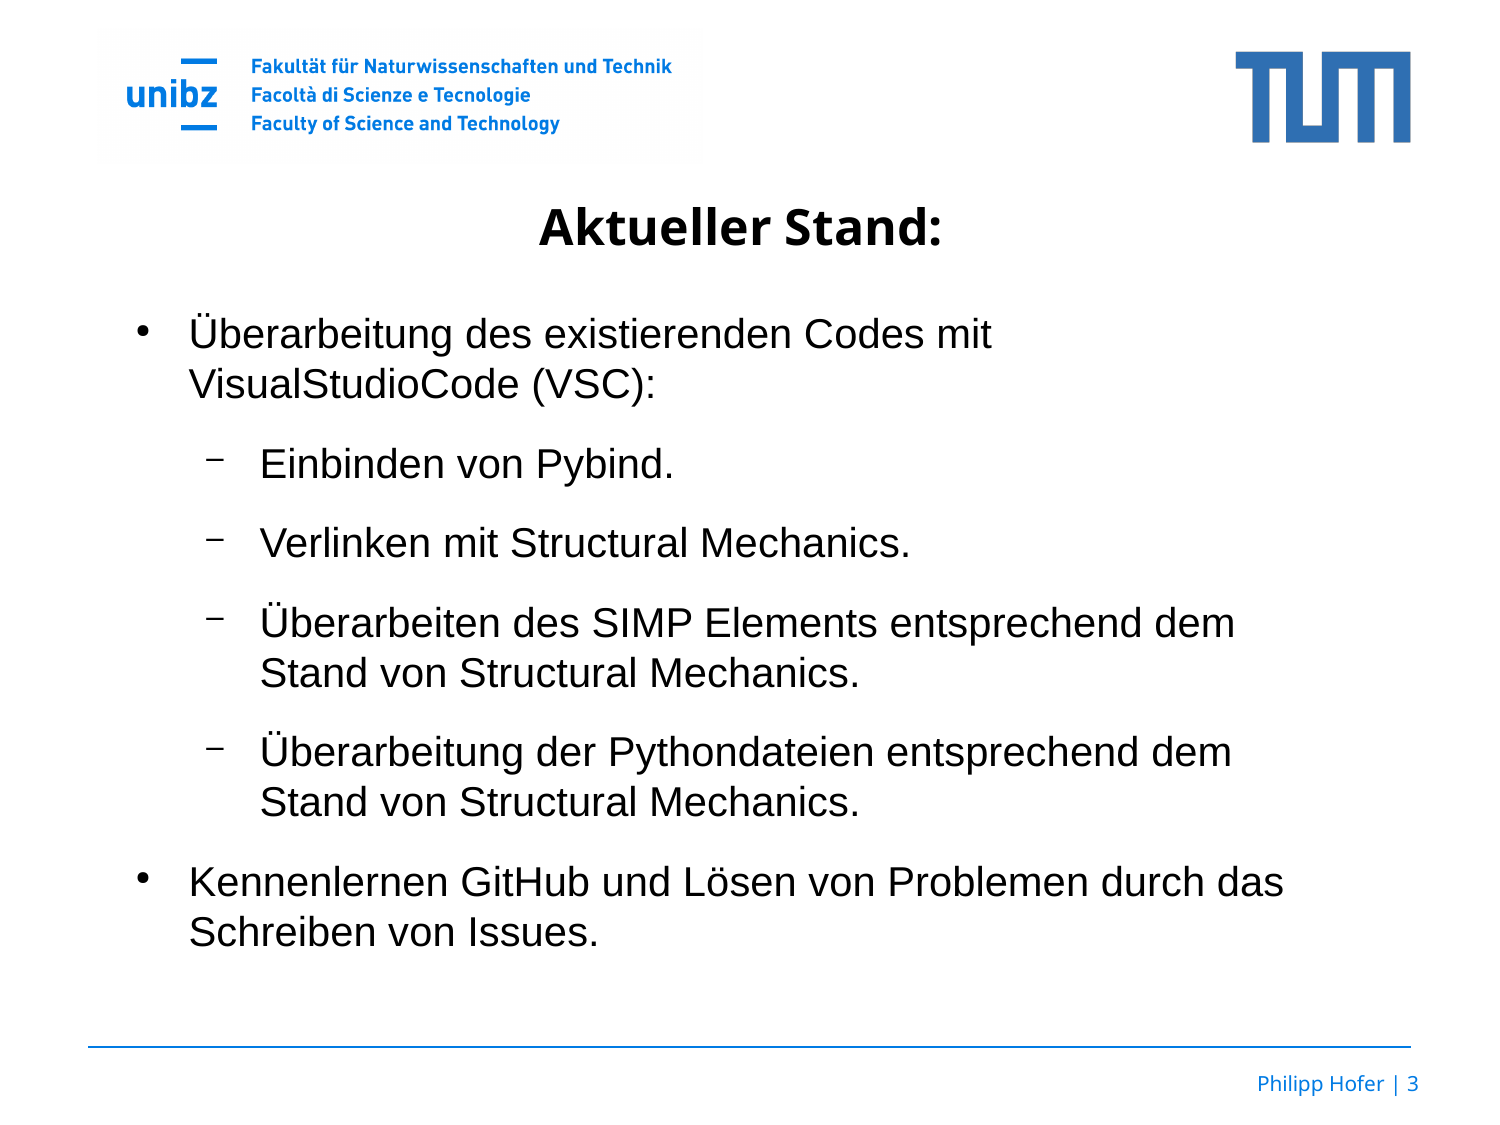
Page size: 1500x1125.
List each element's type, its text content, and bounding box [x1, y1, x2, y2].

picture [97, 28, 703, 164]
picture [1145, 0, 1500, 233]
text_box Aktueller Stand: [103, 137, 1397, 300]
text_box Überarbeitung des existierenden Codes mit VisualStudioCode (VSC): Einbinden von Pybind. Verlinken mit Structural Mechanics. Überarbeiten des SIMP Elements entsprechend dem Stand von Structural Mechanics. Überarbeitung der Pythondateien entsprechend dem Stand von Structural Mechanics. Kennenlernen GitHub und Lösen von Problemen durch das Schreiben von Issues. [103, 299, 1335, 1035]
